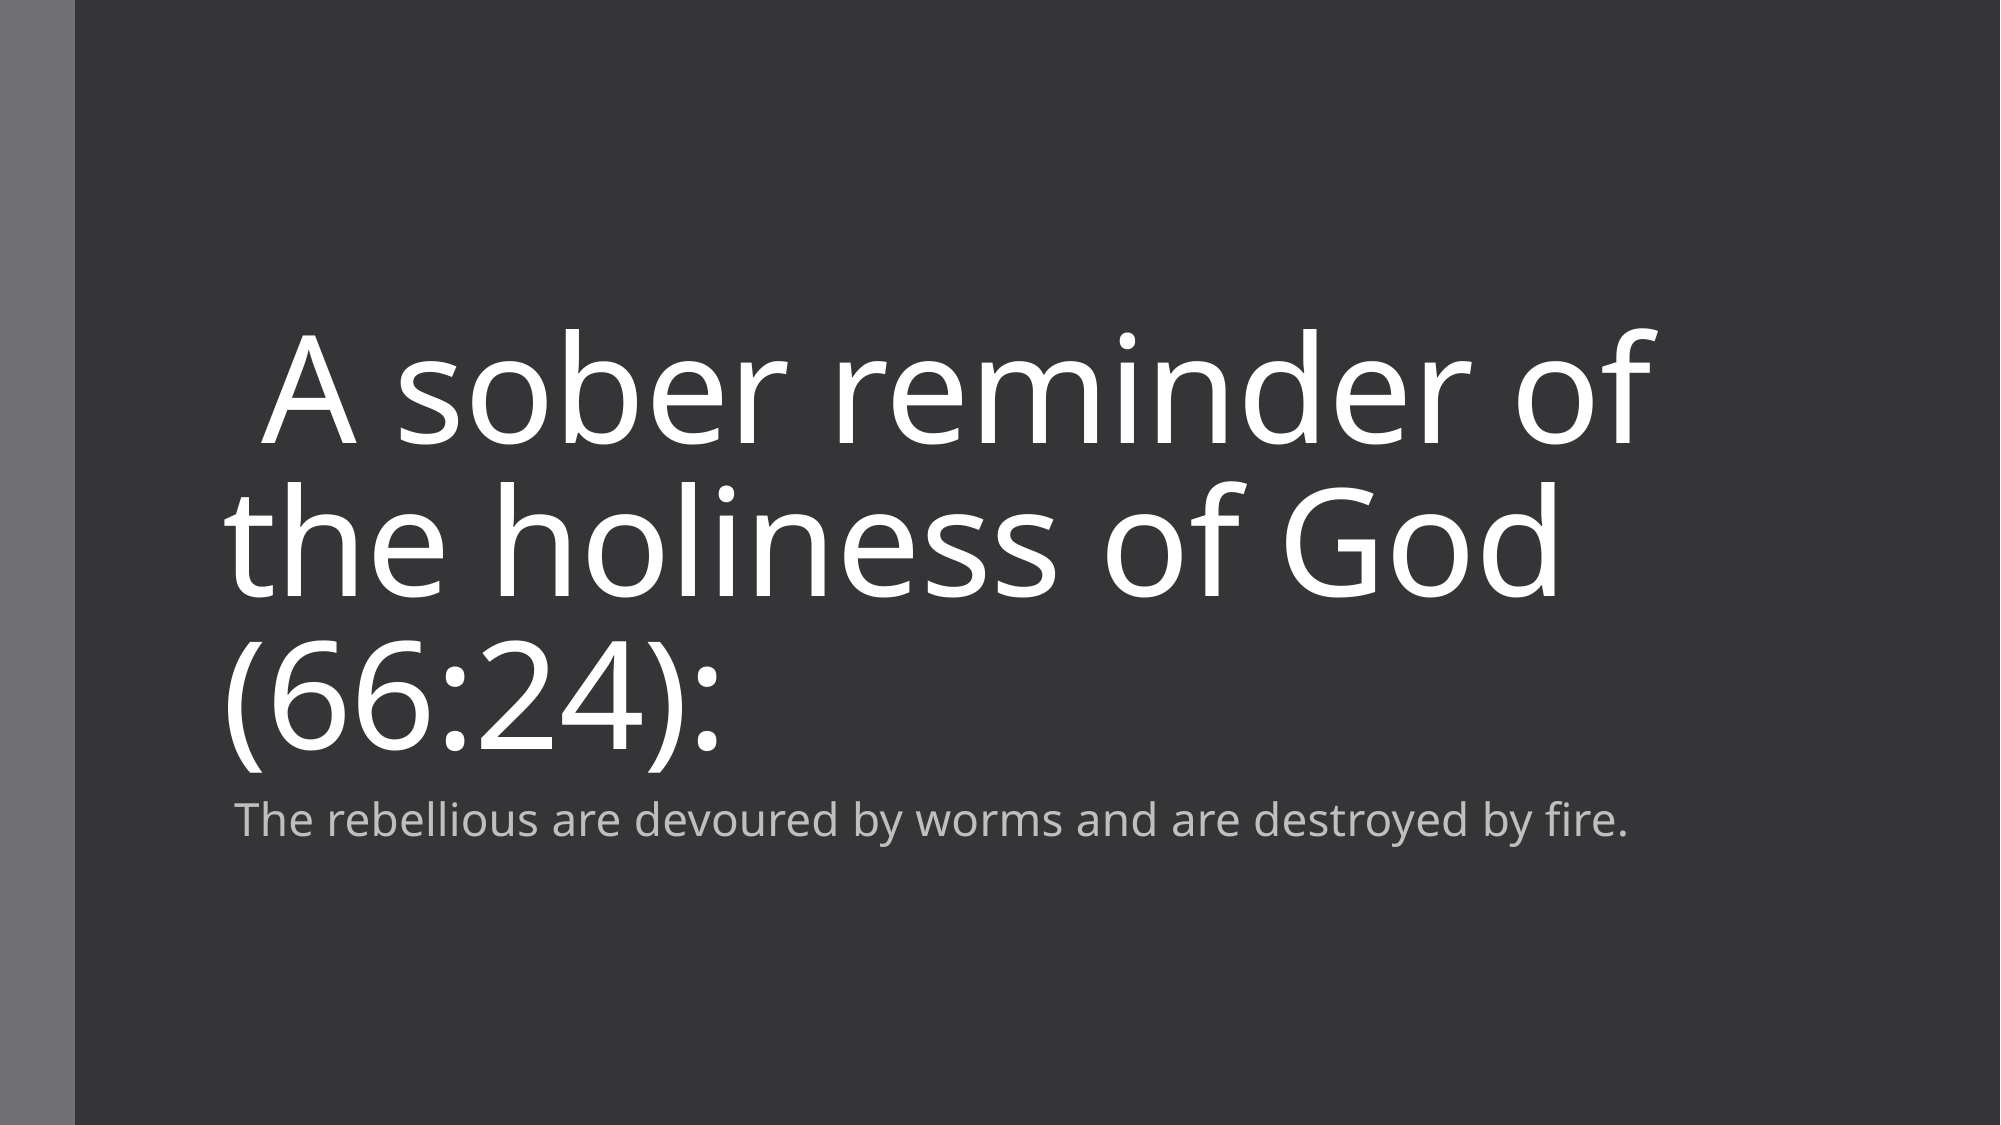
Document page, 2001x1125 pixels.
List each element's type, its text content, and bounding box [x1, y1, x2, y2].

subtitle The rebellious are devoured by worms and are destroyed by fire. [206, 787, 1752, 1066]
title A sober reminder of the holiness of God (66:24): [206, 124, 1752, 787]
